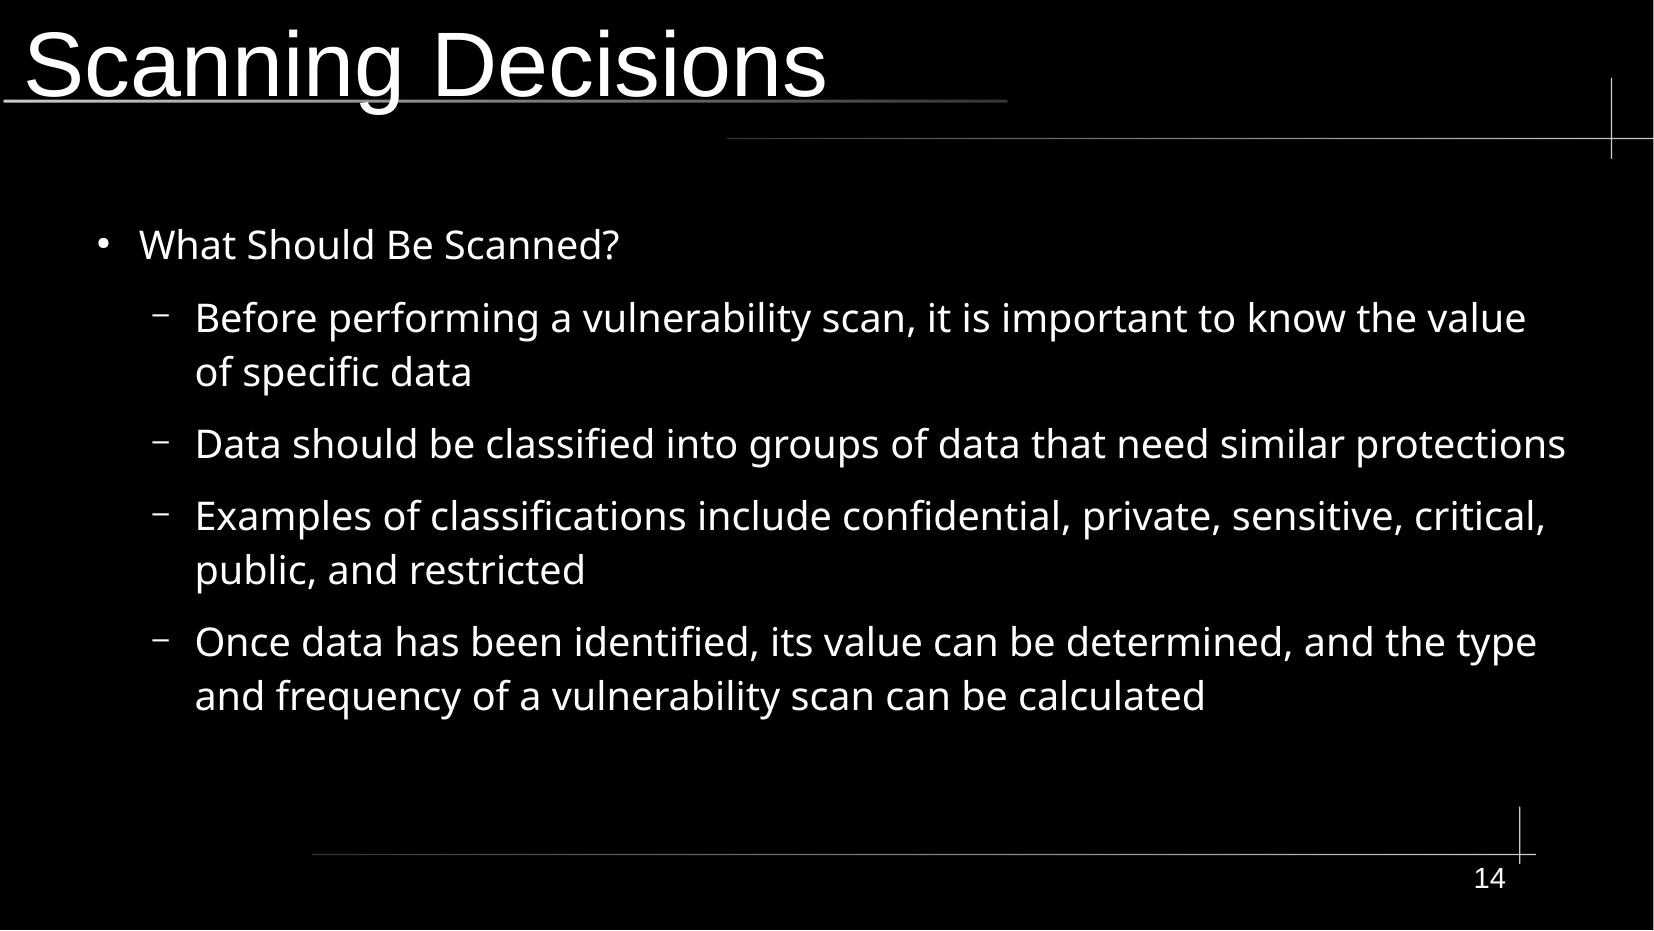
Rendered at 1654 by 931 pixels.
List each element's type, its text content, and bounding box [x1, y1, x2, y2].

title Scanning Decisions [23, 11, 1589, 119]
list What Should Be Scanned? Before performing a vulnerability scan, it is important to know the value of specific data Data should be classified into groups of data that need similar protections Examples of classifications include confidential, private, sensitive, critical, public, and restricted Once data has been identified, its value can be determined, and the type and frequency of a vulnerability scan can be calculated [82, 217, 1571, 758]
